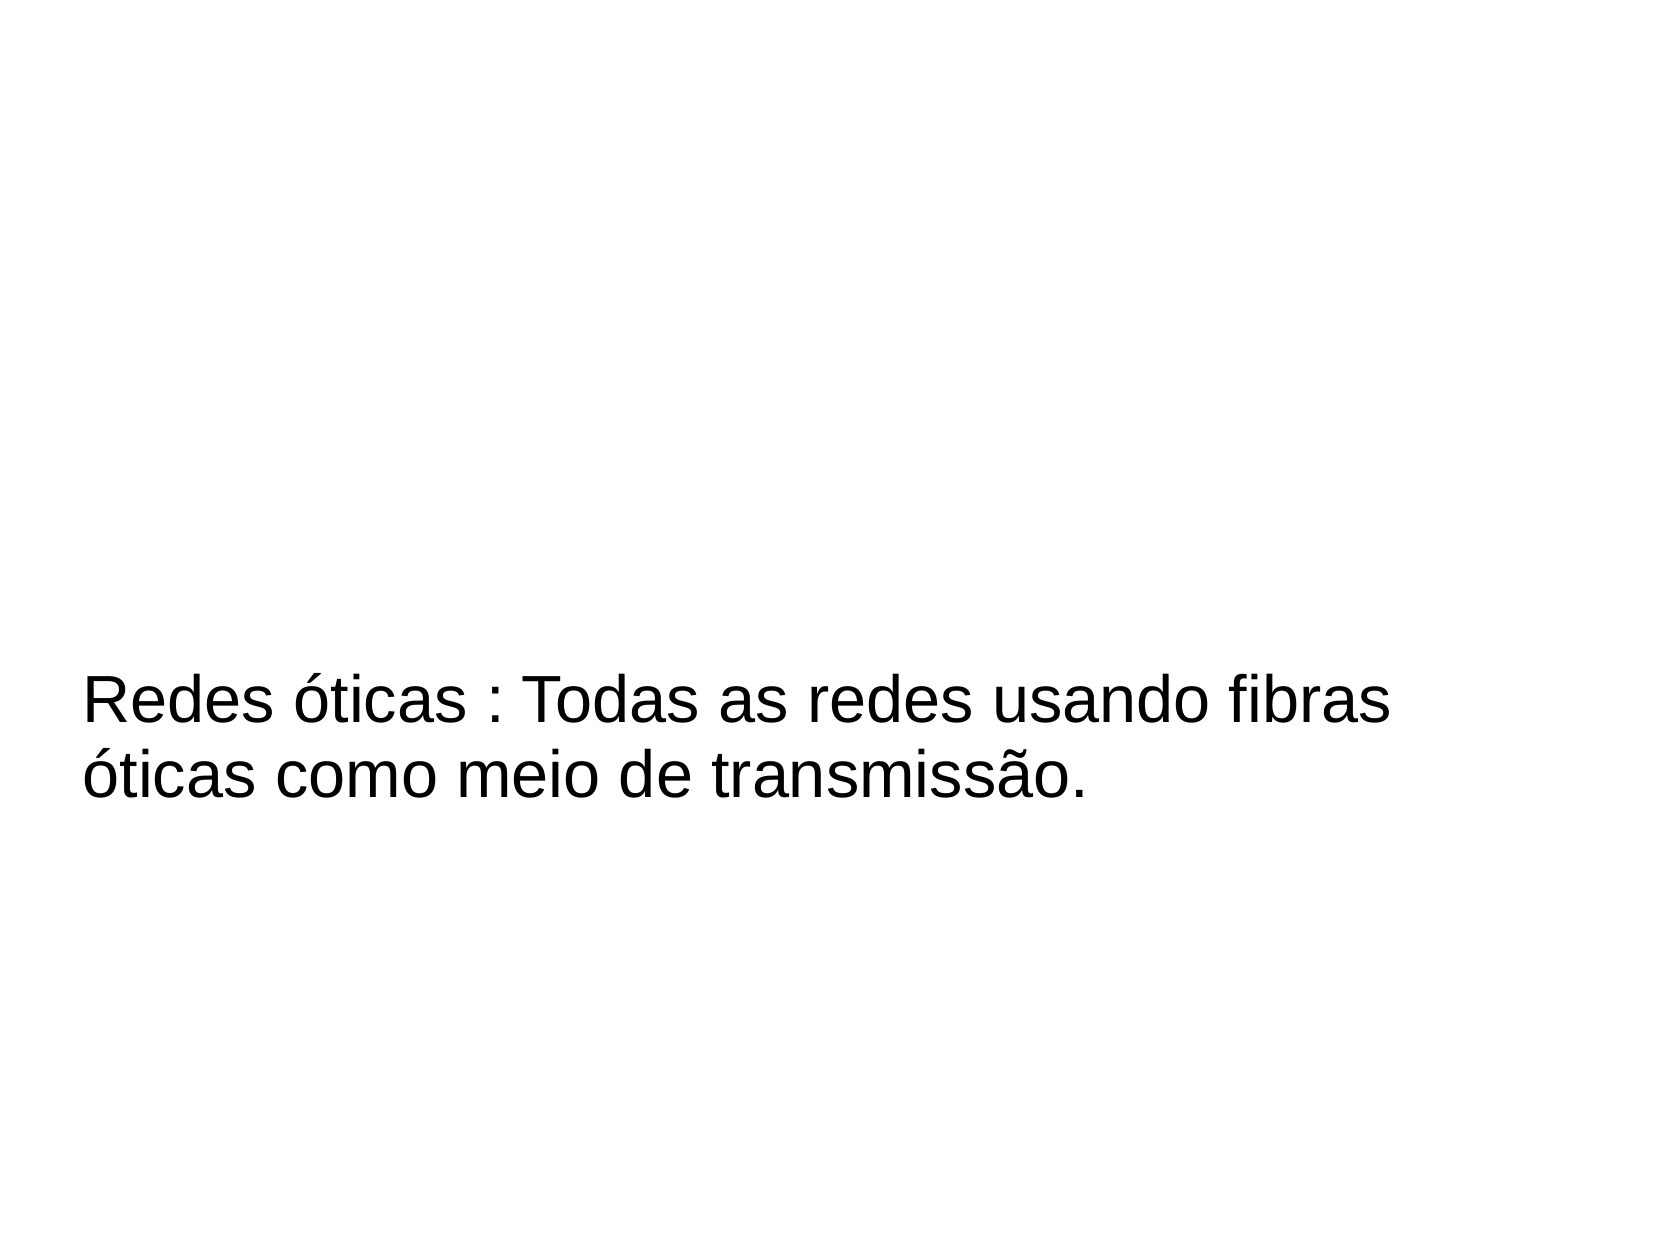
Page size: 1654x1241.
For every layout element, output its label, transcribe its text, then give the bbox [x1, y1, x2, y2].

subtitle Redes óticas : Todas as redes usando fibras óticas como meio de transmissão. [82, 297, 1571, 1102]
